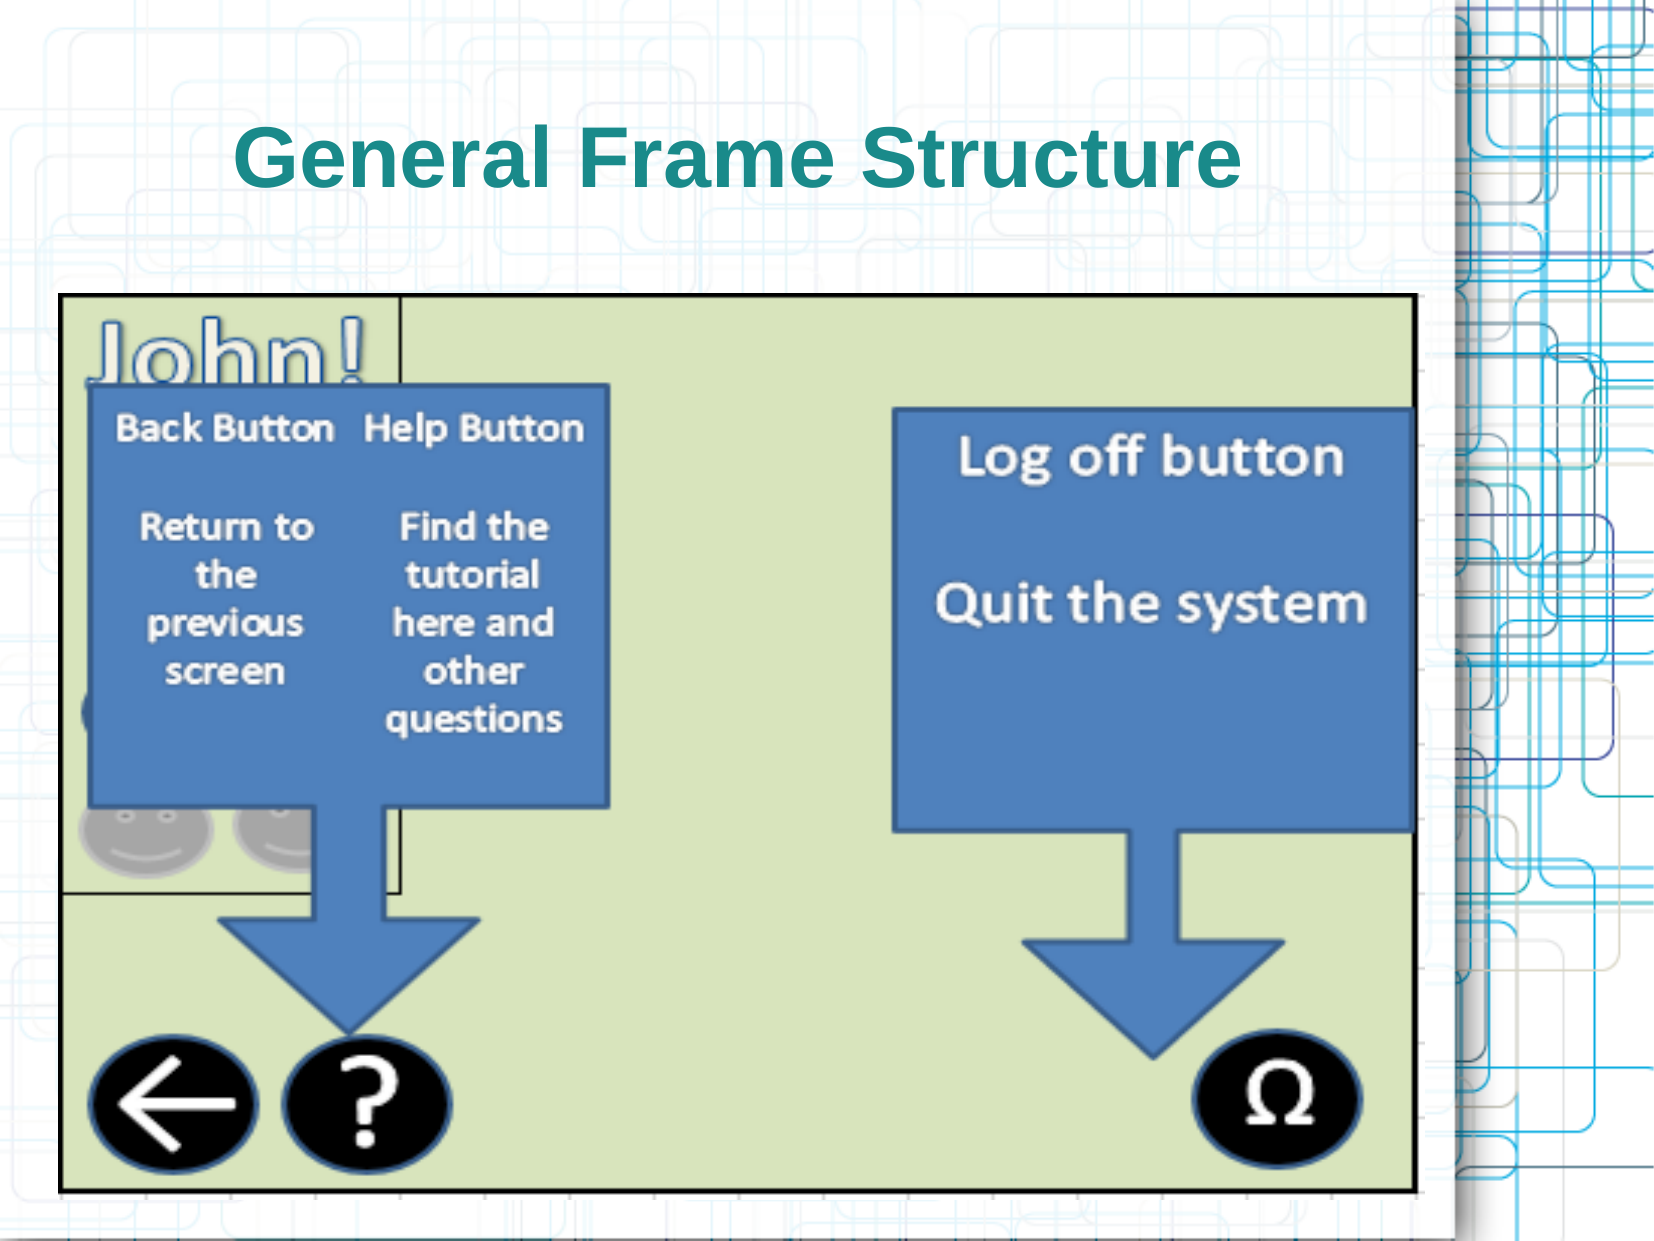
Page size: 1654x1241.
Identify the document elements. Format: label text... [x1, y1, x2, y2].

picture [58, 293, 1426, 1201]
title General Frame Structure [59, 49, 1418, 257]
